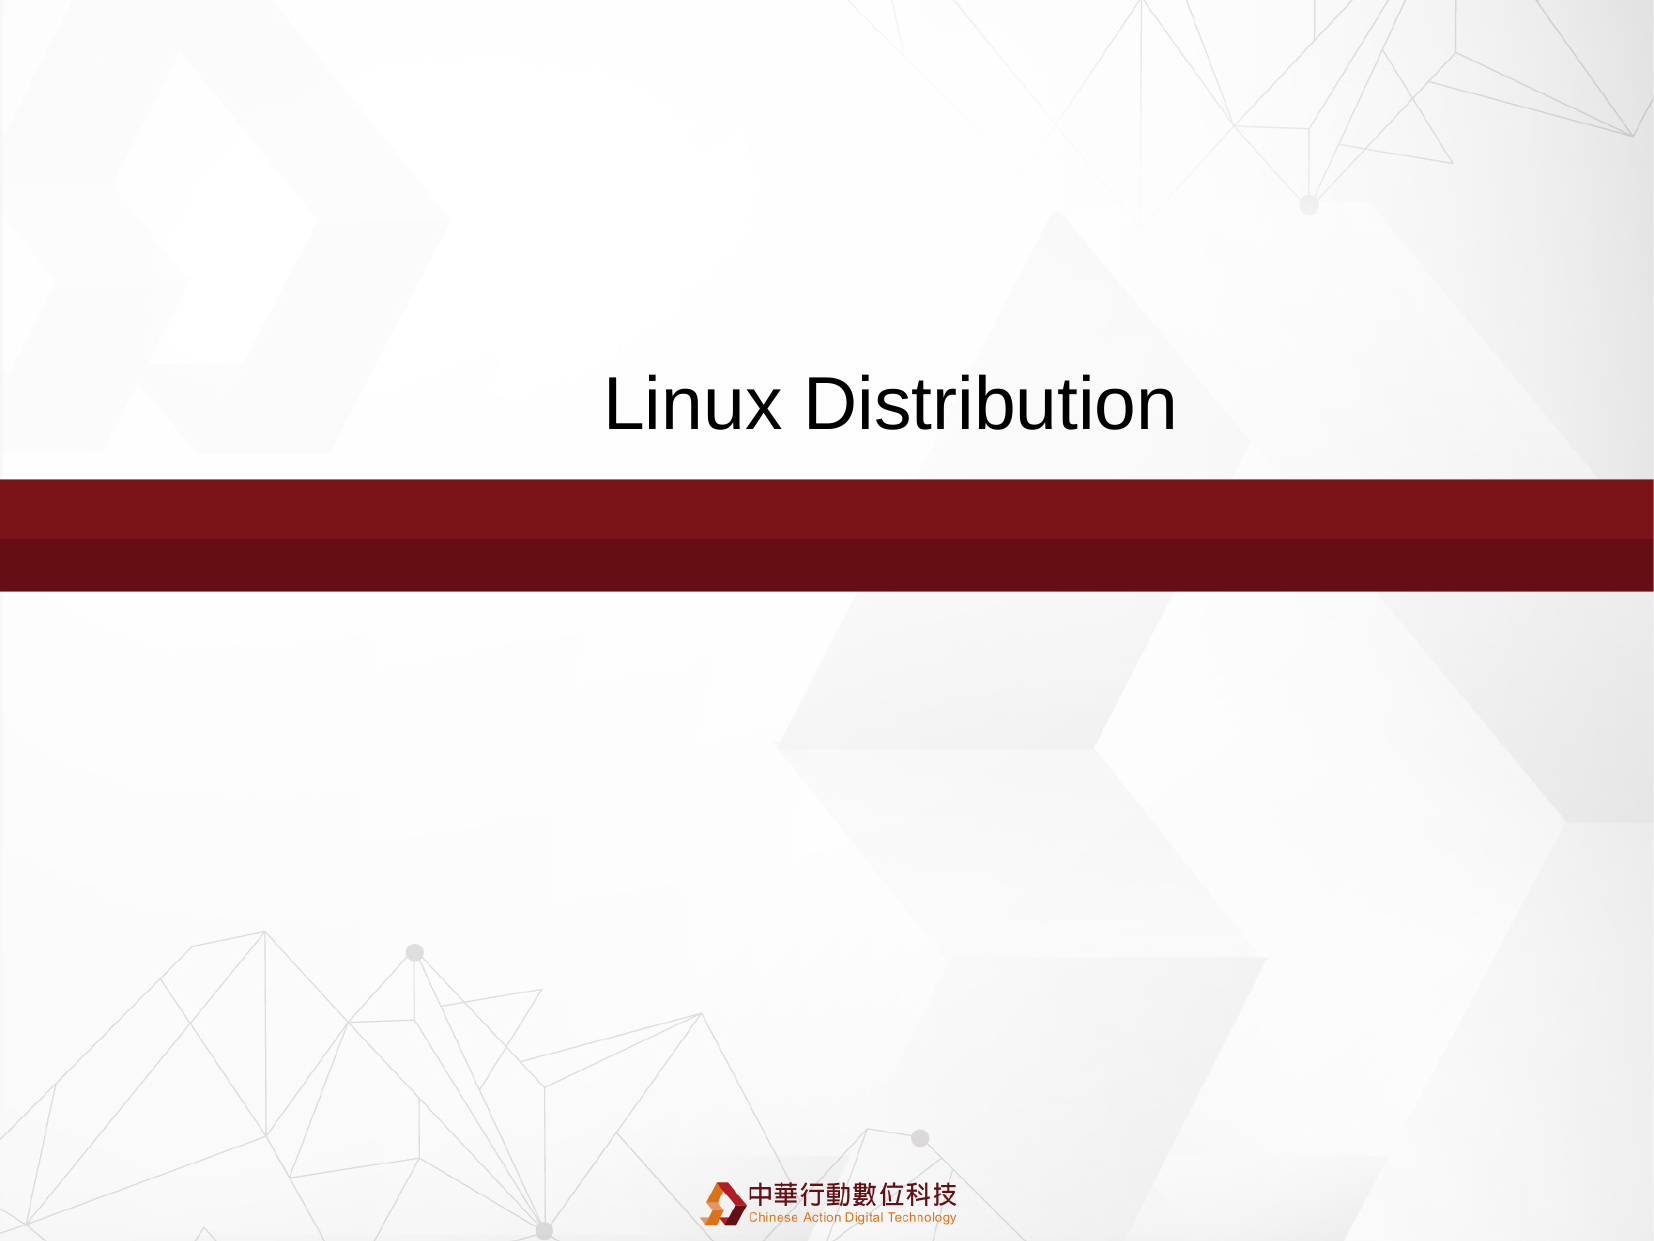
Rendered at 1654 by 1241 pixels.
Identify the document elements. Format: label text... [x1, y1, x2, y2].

picture [0, 0, 1654, 1241]
title Linux Distribution [146, 300, 1636, 508]
